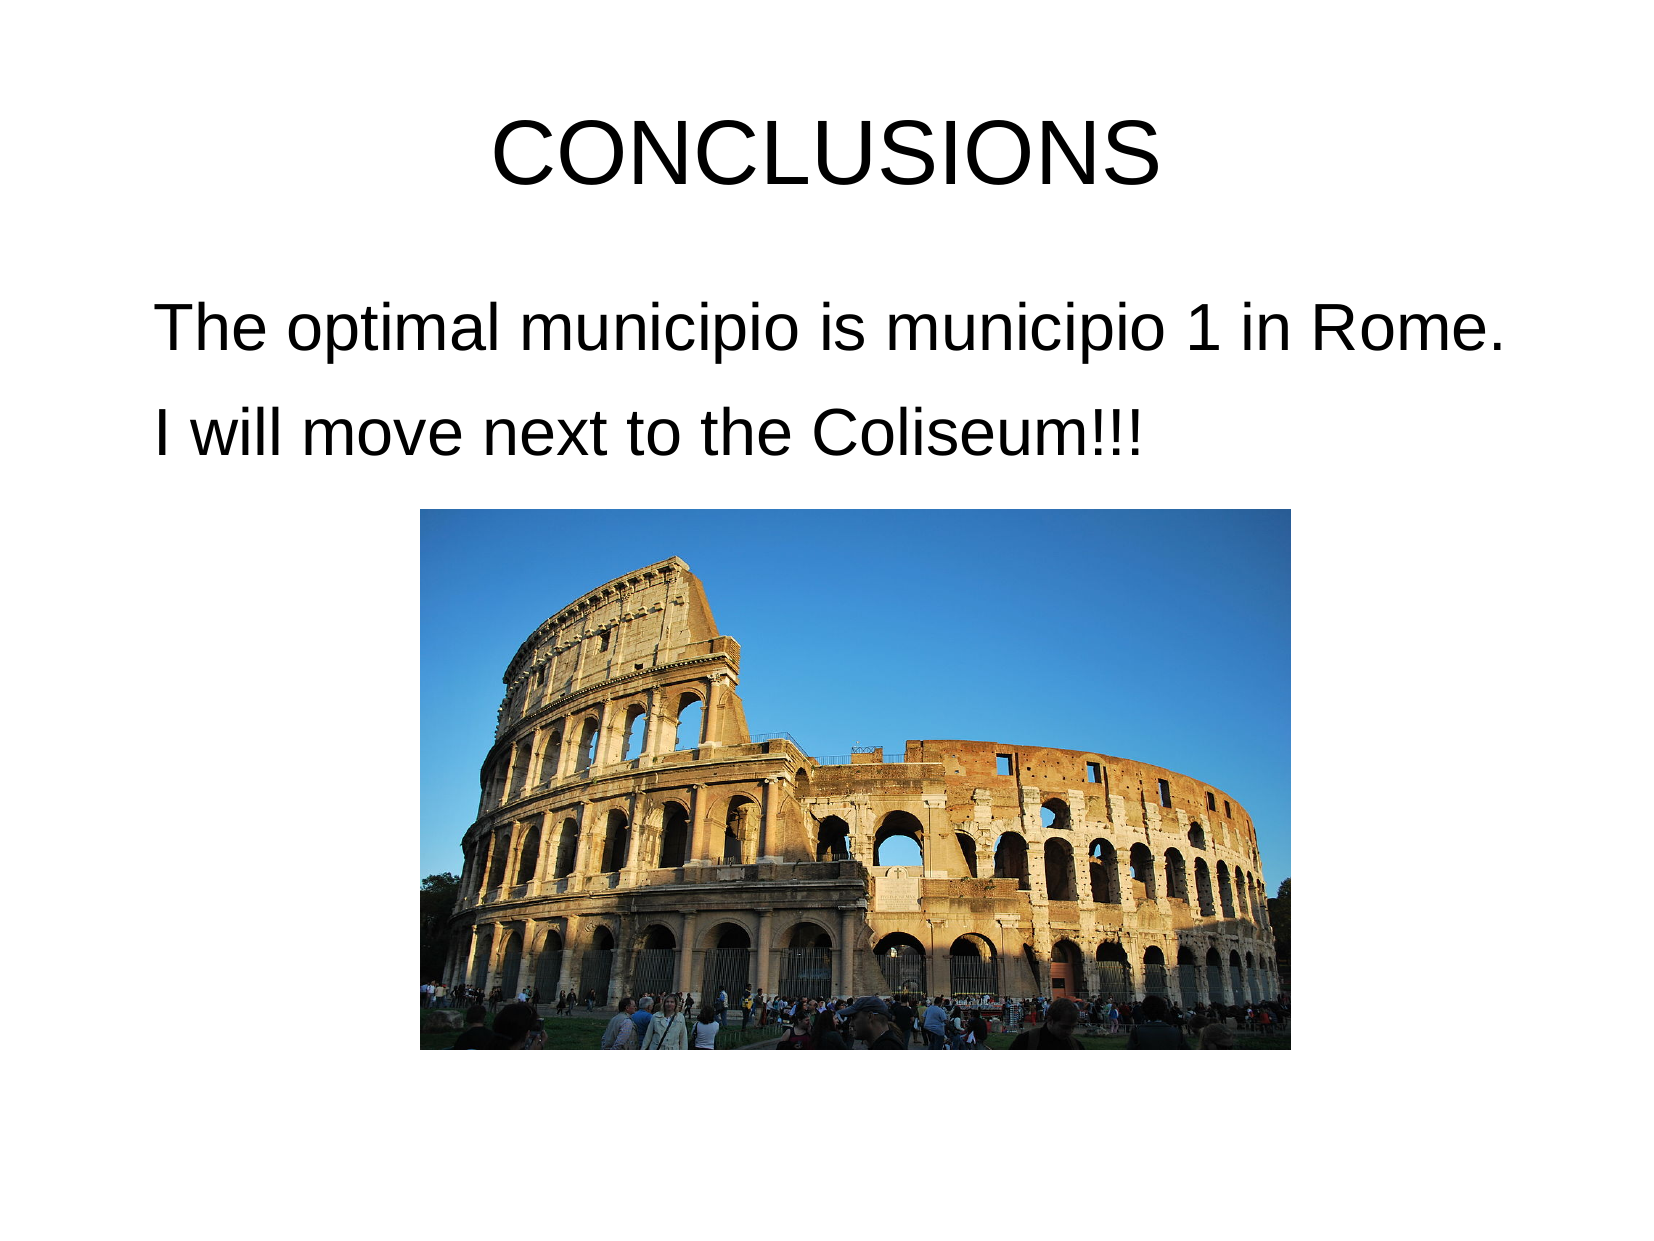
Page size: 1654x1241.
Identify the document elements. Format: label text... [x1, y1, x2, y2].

title CONCLUSIONS [82, 49, 1571, 257]
list The optimal municipio is municipio 1 in Rome. I will move next to the Coliseum!!! [82, 290, 1571, 1109]
picture [420, 509, 1291, 1051]
